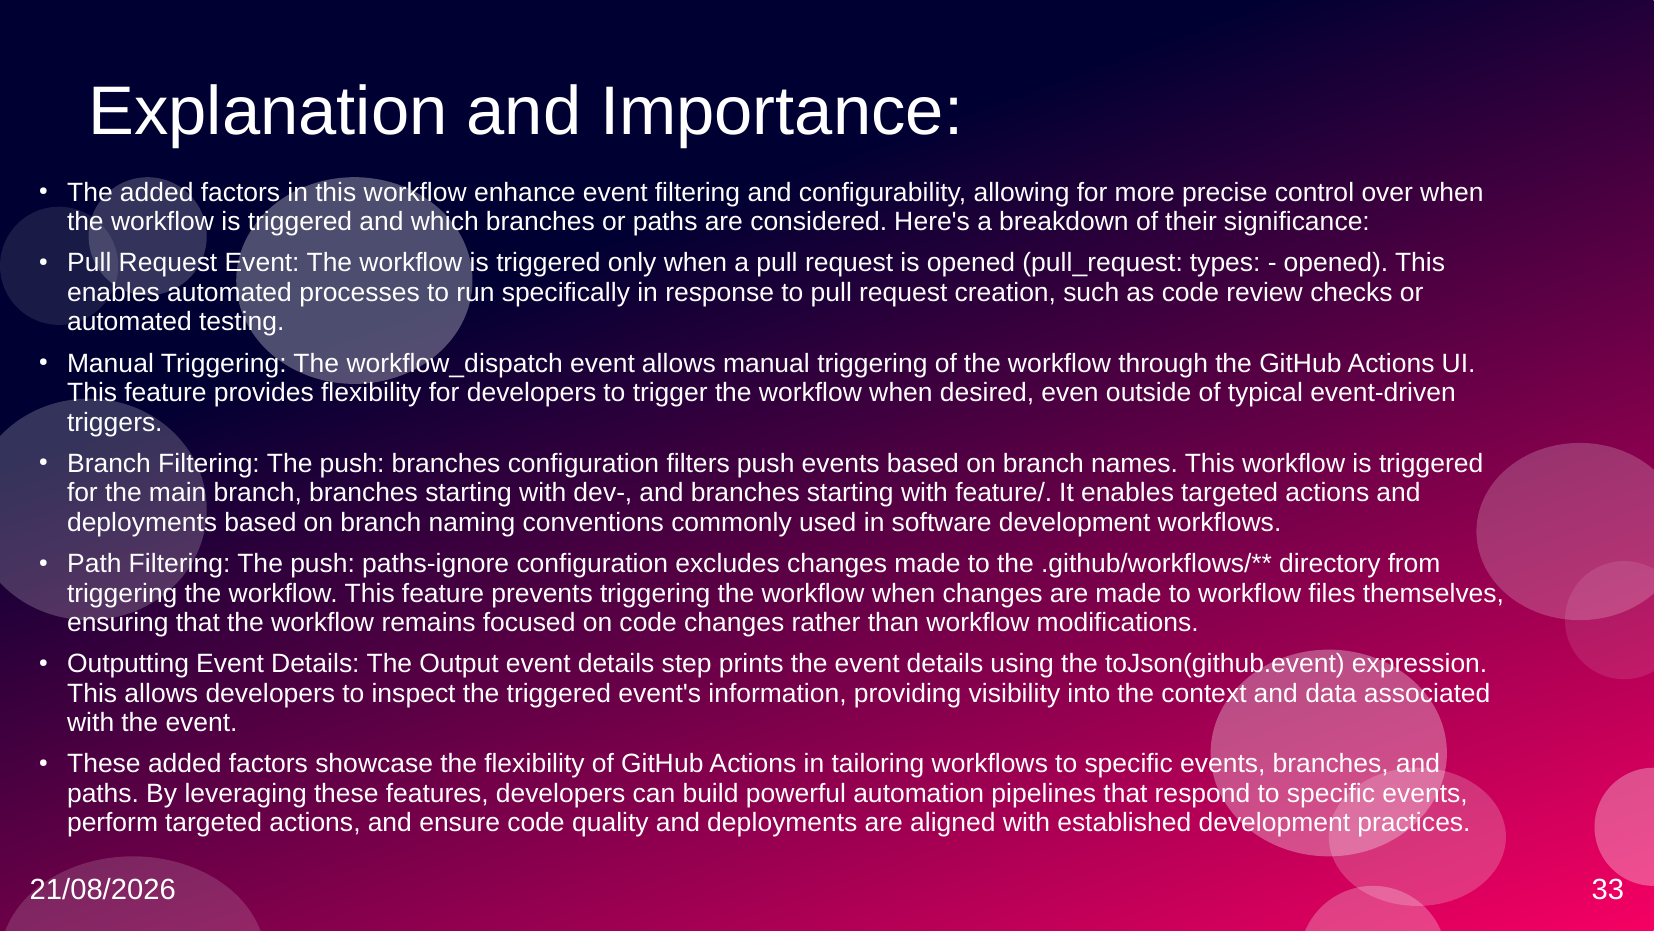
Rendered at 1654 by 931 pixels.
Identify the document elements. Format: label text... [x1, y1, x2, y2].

list The added factors in this workflow enhance event filtering and configurability, allowing for more precise control over when the workflow is triggered and which branches or paths are considered. Here's a breakdown of their significance: Pull Request Event: The workflow is triggered only when a pull request is opened (pull_request: types: - opened). This enables automated processes to run specifically in response to pull request creation, such as code review checks or automated testing. Manual Triggering: The workflow_dispatch event allows manual triggering of the workflow through the GitHub Actions UI. This feature provides flexibility for developers to trigger the workflow when desired, even outside of typical event-driven triggers. Branch Filtering: The push: branches configuration filters push events based on branch names. This workflow is triggered for the main branch, branches starting with dev-, and branches starting with feature/. It enables targeted actions and deployments based on branch naming conventions commonly used in software development workflows. Path Filtering: The push: paths-ignore configuration excludes changes made to the .github/workflows/** directory from triggering the workflow. This feature prevents triggering the workflow when changes are made to workflow files themselves, ensuring that the workflow remains focused on code changes rather than workflow modifications. Outputting Event Details: The Output event details step prints the event details using the toJson(github.event) expression. This allows developers to inspect the triggered event's information, providing visibility into the context and data associated with the event. These added factors showcase the flexibility of GitHub Actions in tailoring workflows to specific events, branches, and paths. By leveraging these features, developers can build powerful automation pipelines that respond to specific events, perform targeted actions, and ensure code quality and deployments are aligned with established development practices. [29, 177, 1506, 857]
title Explanation and Importance: [88, 29, 1565, 192]
